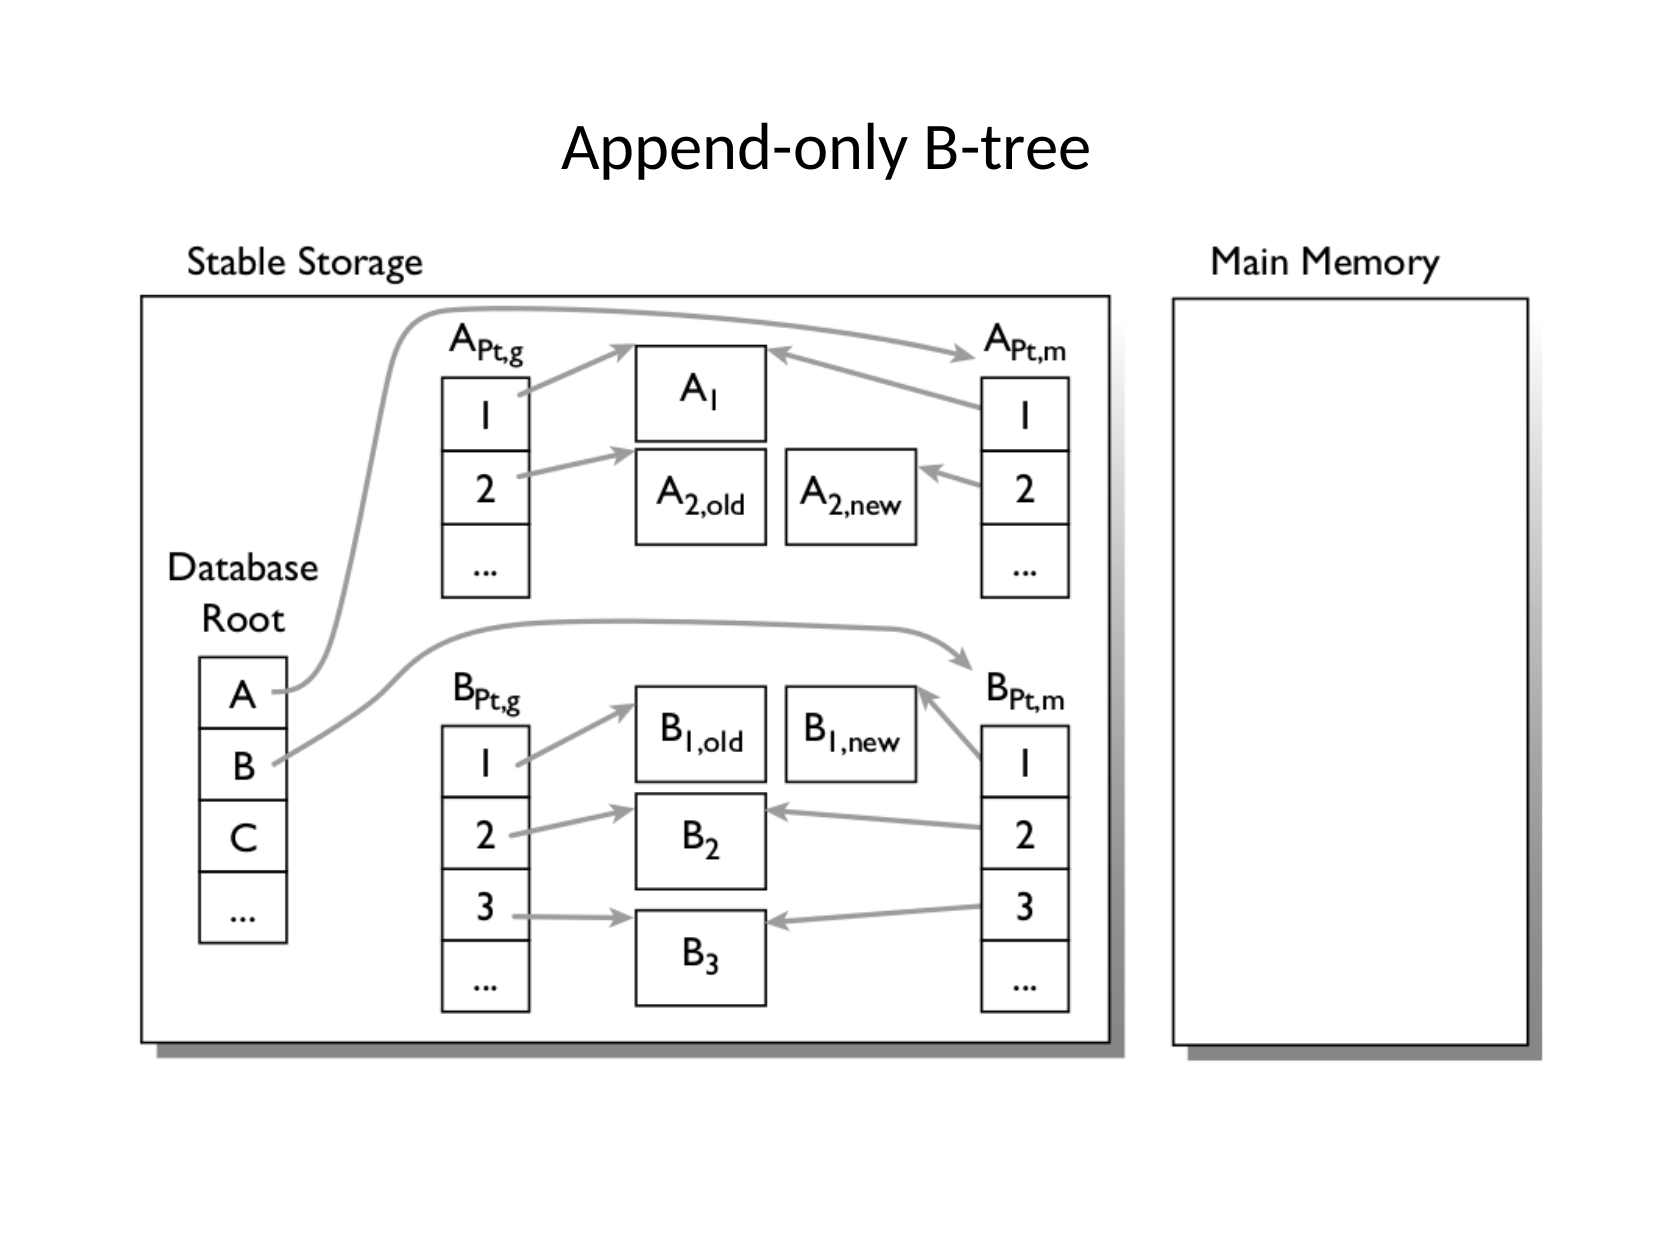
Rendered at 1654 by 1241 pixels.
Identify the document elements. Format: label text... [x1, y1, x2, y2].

title Append-only B-tree [82, 49, 1571, 257]
picture [128, 225, 1558, 1081]
